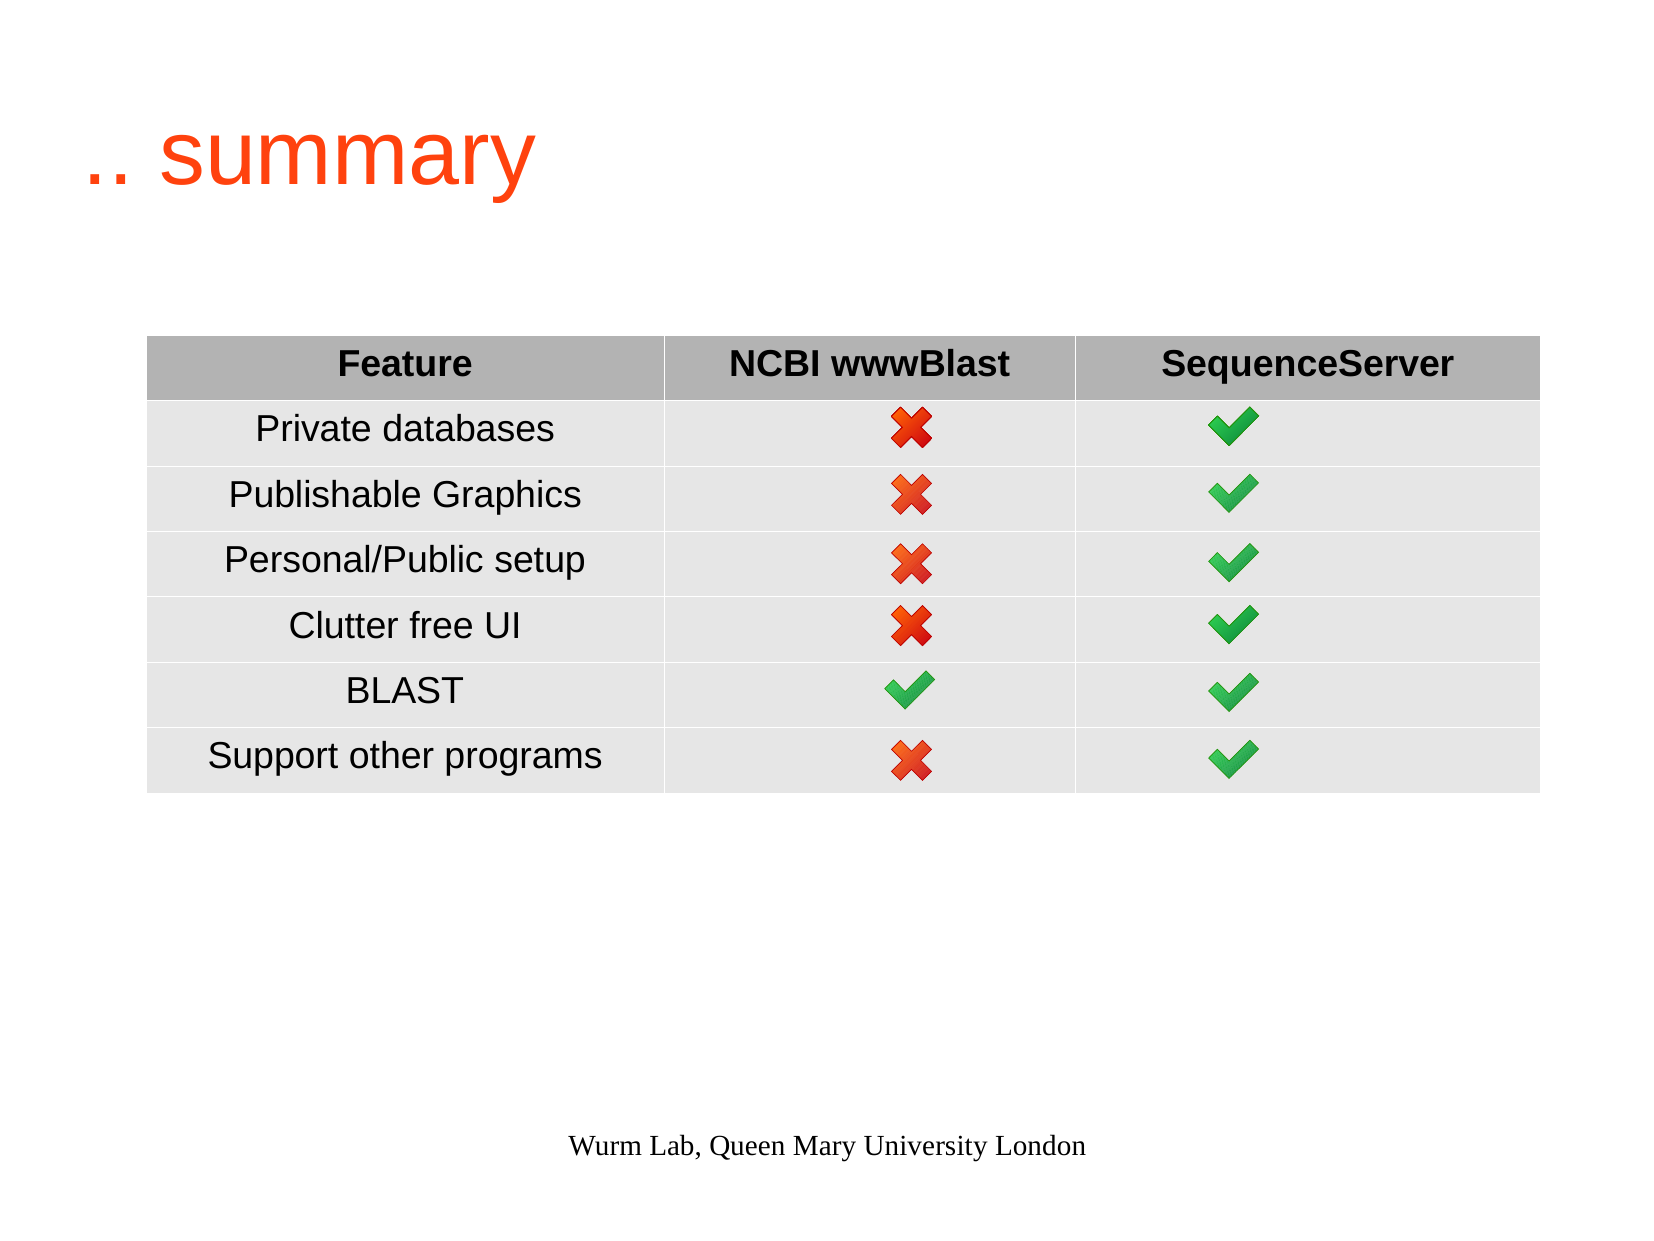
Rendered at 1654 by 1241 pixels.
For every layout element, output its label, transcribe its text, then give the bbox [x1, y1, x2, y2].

table_cell Private databases [147, 401, 664, 466]
table_cell [1268, 401, 1540, 466]
table_cell [1076, 663, 1198, 727]
table_cell [944, 597, 1075, 662]
table_cell [1076, 467, 1198, 531]
table_cell [665, 467, 876, 531]
table_header NCBI wwwBlast [665, 336, 1075, 400]
table_header SequenceServer [1076, 336, 1540, 400]
table_cell [1268, 532, 1540, 596]
table_cell [947, 532, 1075, 596]
table_cell [947, 728, 1075, 793]
table_cell [1268, 728, 1540, 793]
table_cell BLAST [147, 663, 664, 727]
table_cell Support other programs [147, 728, 664, 793]
table_cell [1268, 663, 1540, 727]
table_cell [665, 401, 876, 466]
title .. summary [82, 49, 1571, 257]
table_cell [947, 401, 1075, 466]
picture [874, 392, 947, 724]
table_cell [1076, 401, 1198, 466]
table_cell Personal/Public setup [147, 532, 664, 596]
table_cell [665, 532, 876, 596]
table_cell Clutter free UI [147, 597, 664, 662]
table_cell [1268, 467, 1540, 531]
table_cell [665, 597, 876, 662]
table_cell [1268, 597, 1540, 662]
table_cell [1076, 532, 1198, 596]
table_cell [1076, 597, 1198, 662]
table_cell [947, 467, 1075, 531]
table_header Feature [147, 336, 664, 400]
table_cell Publishable Graphics [147, 467, 664, 531]
picture [876, 725, 947, 796]
table_cell [1076, 728, 1198, 793]
picture [1198, 390, 1268, 793]
table_cell [665, 728, 876, 793]
table_cell [665, 663, 1075, 727]
